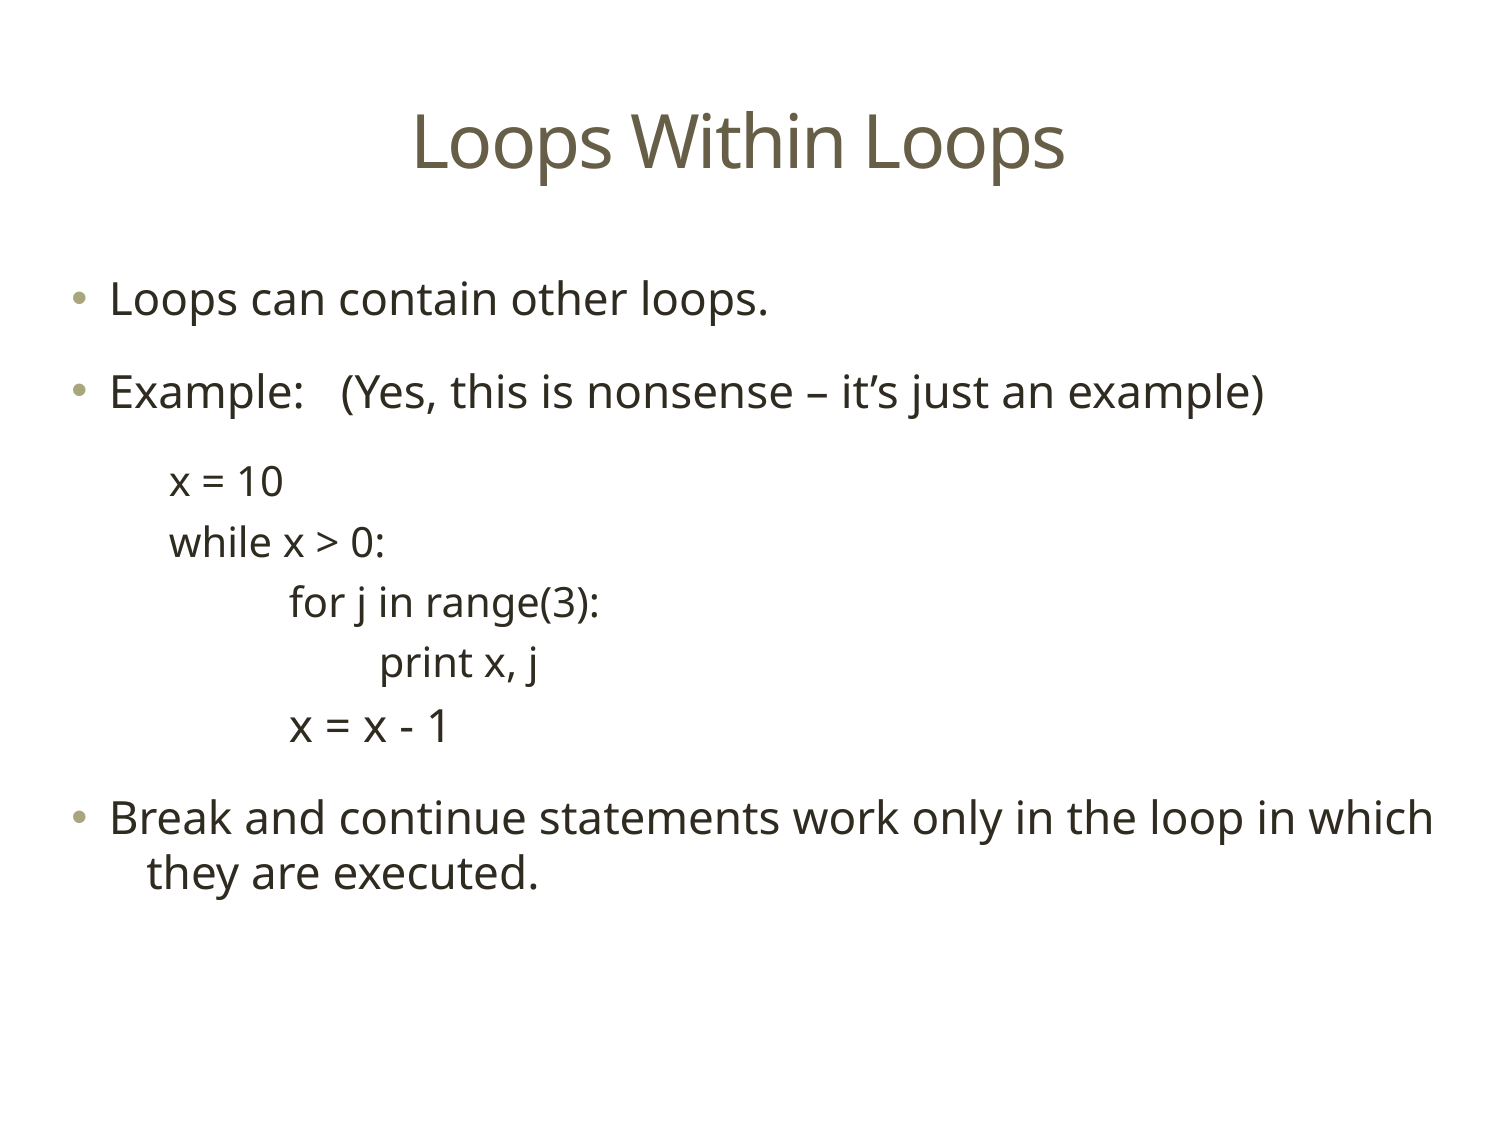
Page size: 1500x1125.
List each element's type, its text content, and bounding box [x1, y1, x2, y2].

list Loops can contain other loops. Example: (Yes, this is nonsense – it’s just an example) x = 10 while x > 0: for j in range(3): print x, j x = x - 1 Break and continue statements work only in the loop in which they are executed. [18, 262, 1460, 1098]
title Loops Within Loops [18, 45, 1460, 233]
